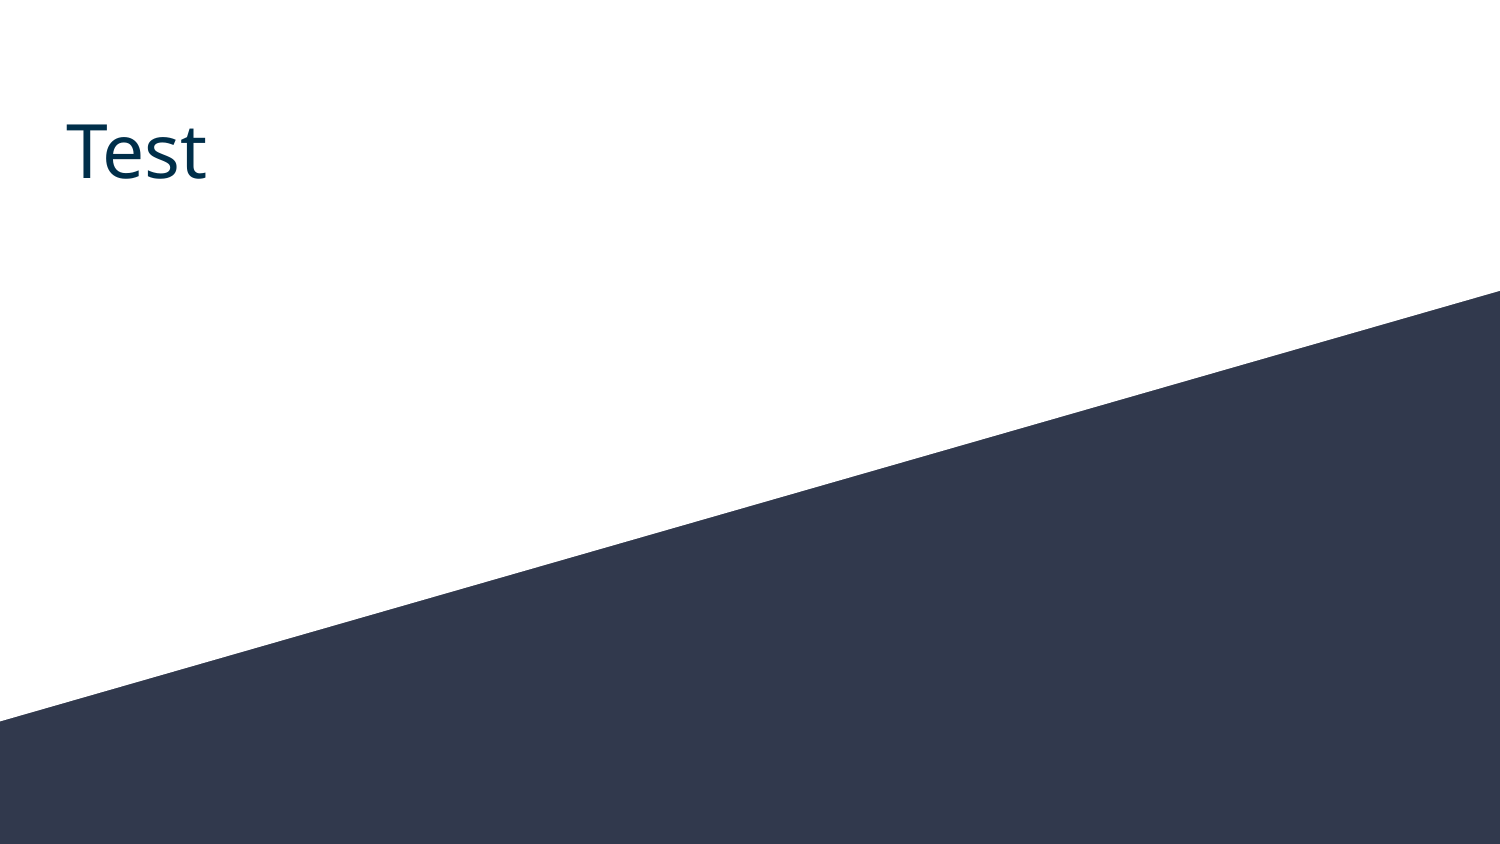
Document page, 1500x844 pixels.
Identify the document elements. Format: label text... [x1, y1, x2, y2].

title Test [51, 88, 1449, 299]
